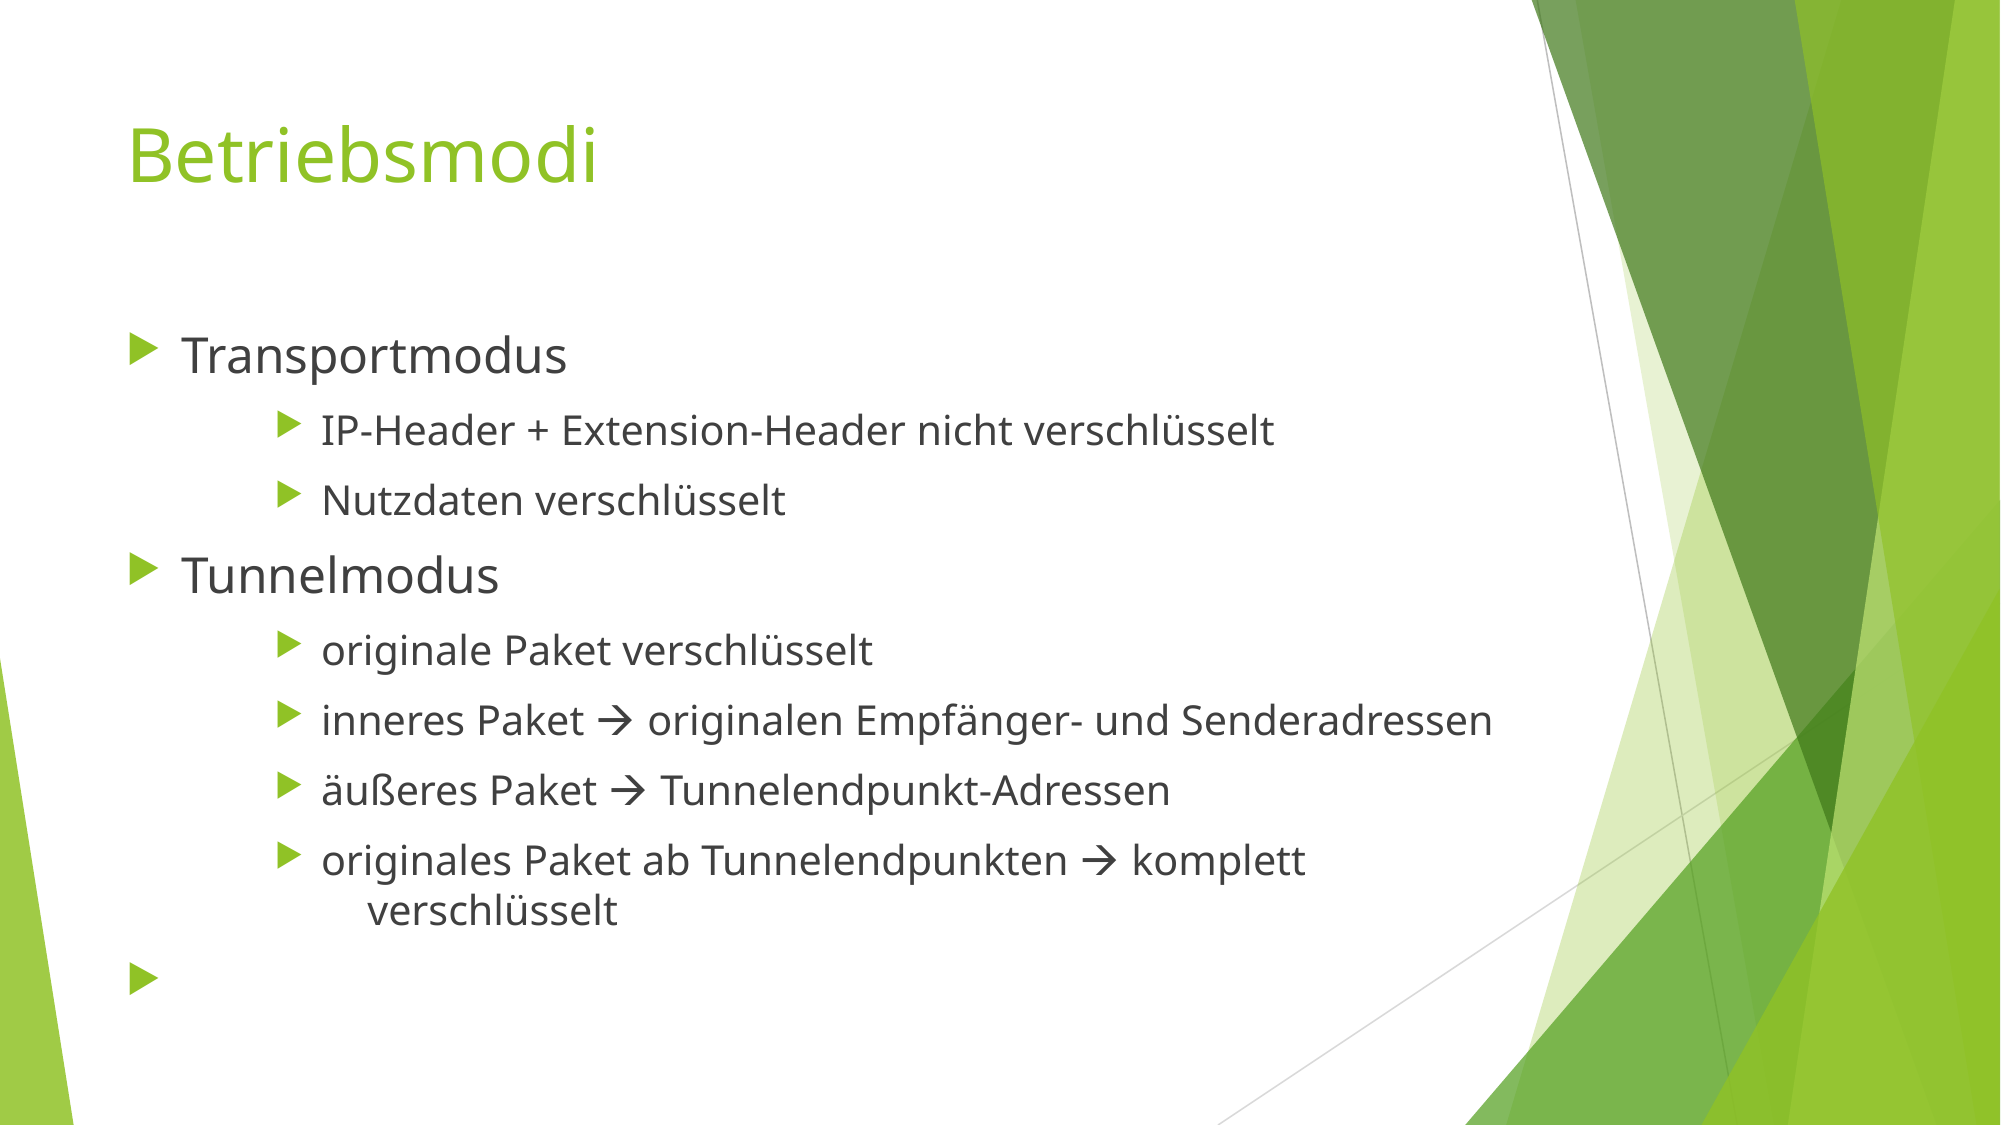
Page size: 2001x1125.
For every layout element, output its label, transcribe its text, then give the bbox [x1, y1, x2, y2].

list Transportmodus IP-Header + Extension-Header nicht verschlüsselt Nutzdaten verschlüsselt Tunnelmodus originale Paket verschlüsselt inneres Paket  originalen Empfänger- und Senderadressen äußeres Paket  Tunnelendpunkt-Adressen originales Paket ab Tunnelendpunkten  komplett verschlüsselt [111, 316, 1522, 992]
title Betriebsmodi [111, 99, 1522, 316]
